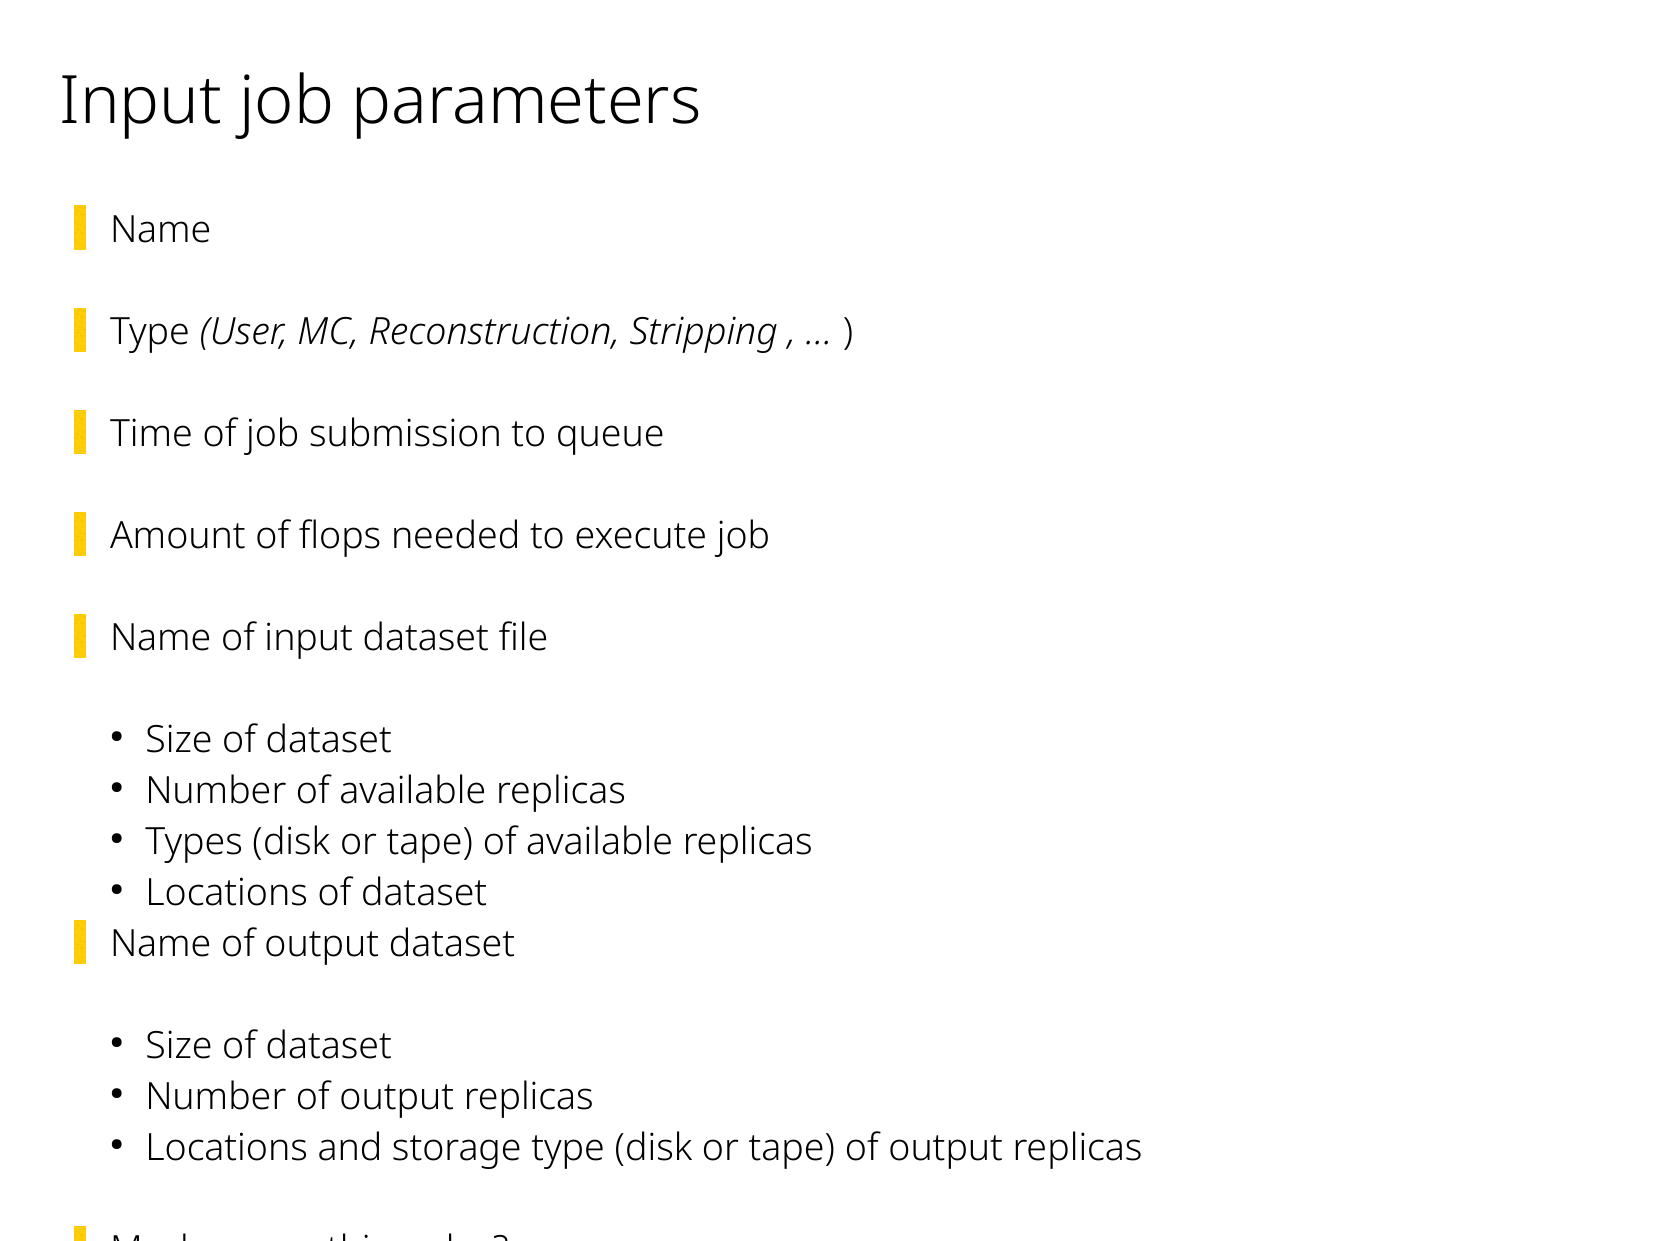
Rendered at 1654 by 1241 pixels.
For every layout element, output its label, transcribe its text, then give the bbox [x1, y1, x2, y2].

text_box Name Type (User, MC, Reconstruction, Stripping , … ) Time of job submission to queue Amount of flops needed to execute job Name of input dataset file Size of dataset Number of available replicas Types (disk or tape) of available replicas Locations of dataset Name of output dataset Size of dataset Number of output replicas Locations and storage type (disk or tape) of output replicas Maybe something else? [59, 194, 1560, 1192]
text_box Input job parameters [44, 44, 1545, 143]
picture [74, 1226, 86, 1241]
